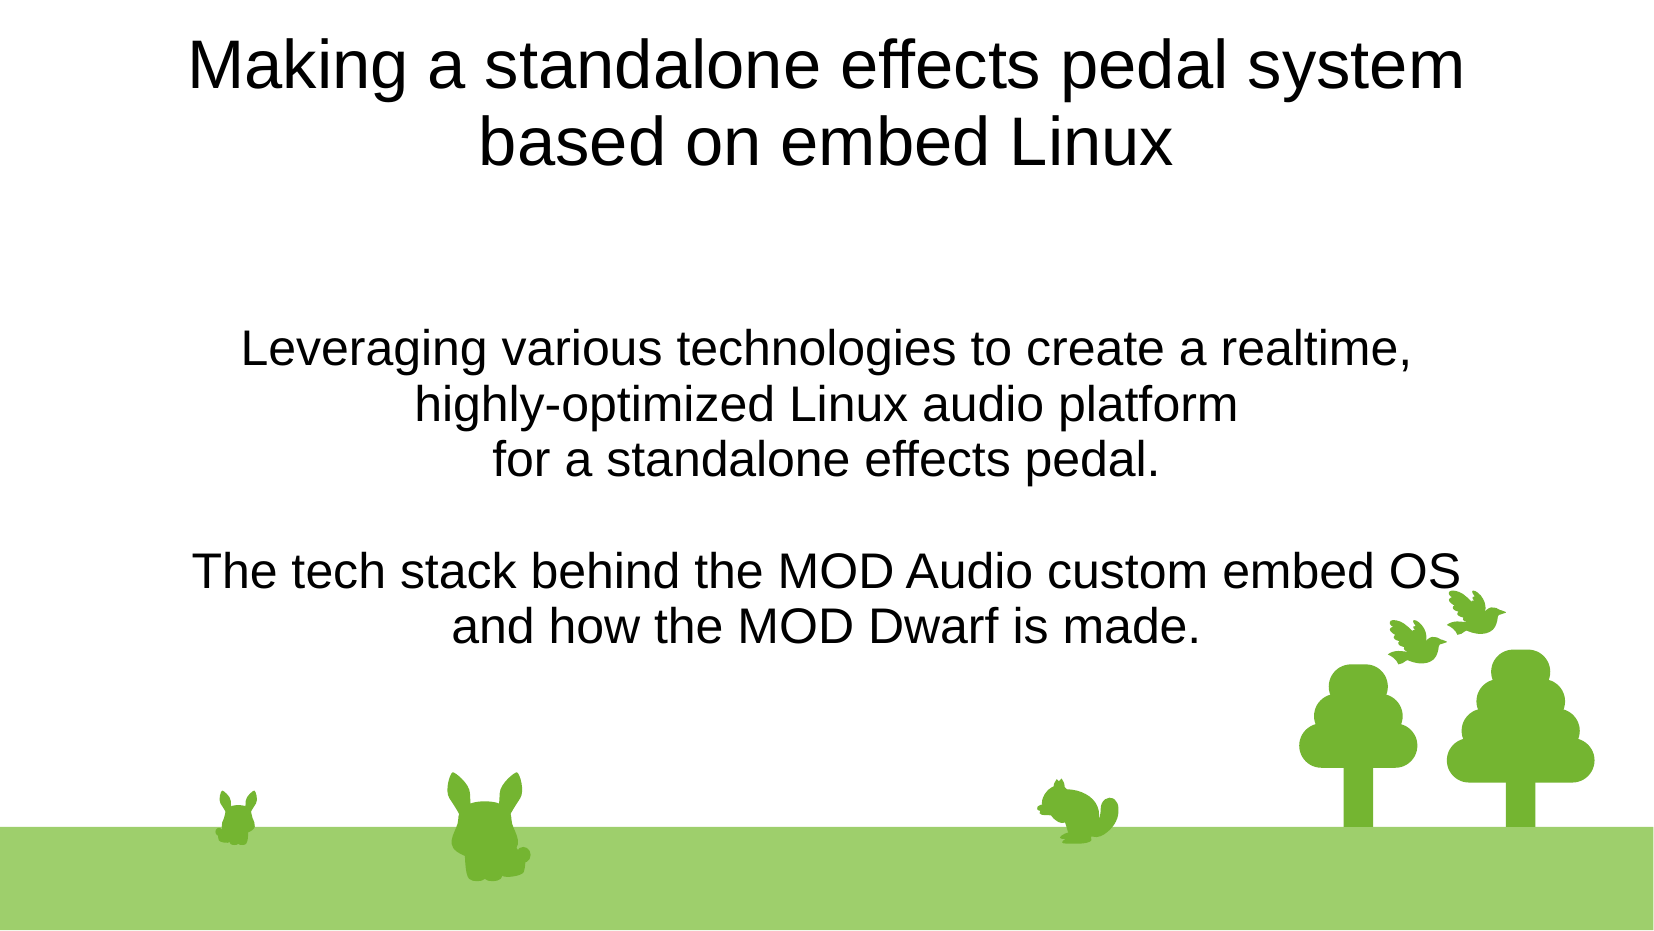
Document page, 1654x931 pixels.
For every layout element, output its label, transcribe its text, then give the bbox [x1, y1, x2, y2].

subtitle Leveraging various technologies to create a realtime, highly-optimized Linux audio platform for a standalone effects pedal. The tech stack behind the MOD Audio custom embed OS and how the MOD Dwarf is made. [88, 206, 1565, 768]
title Making a standalone effects pedal system based on embed Linux [88, 26, 1565, 181]
